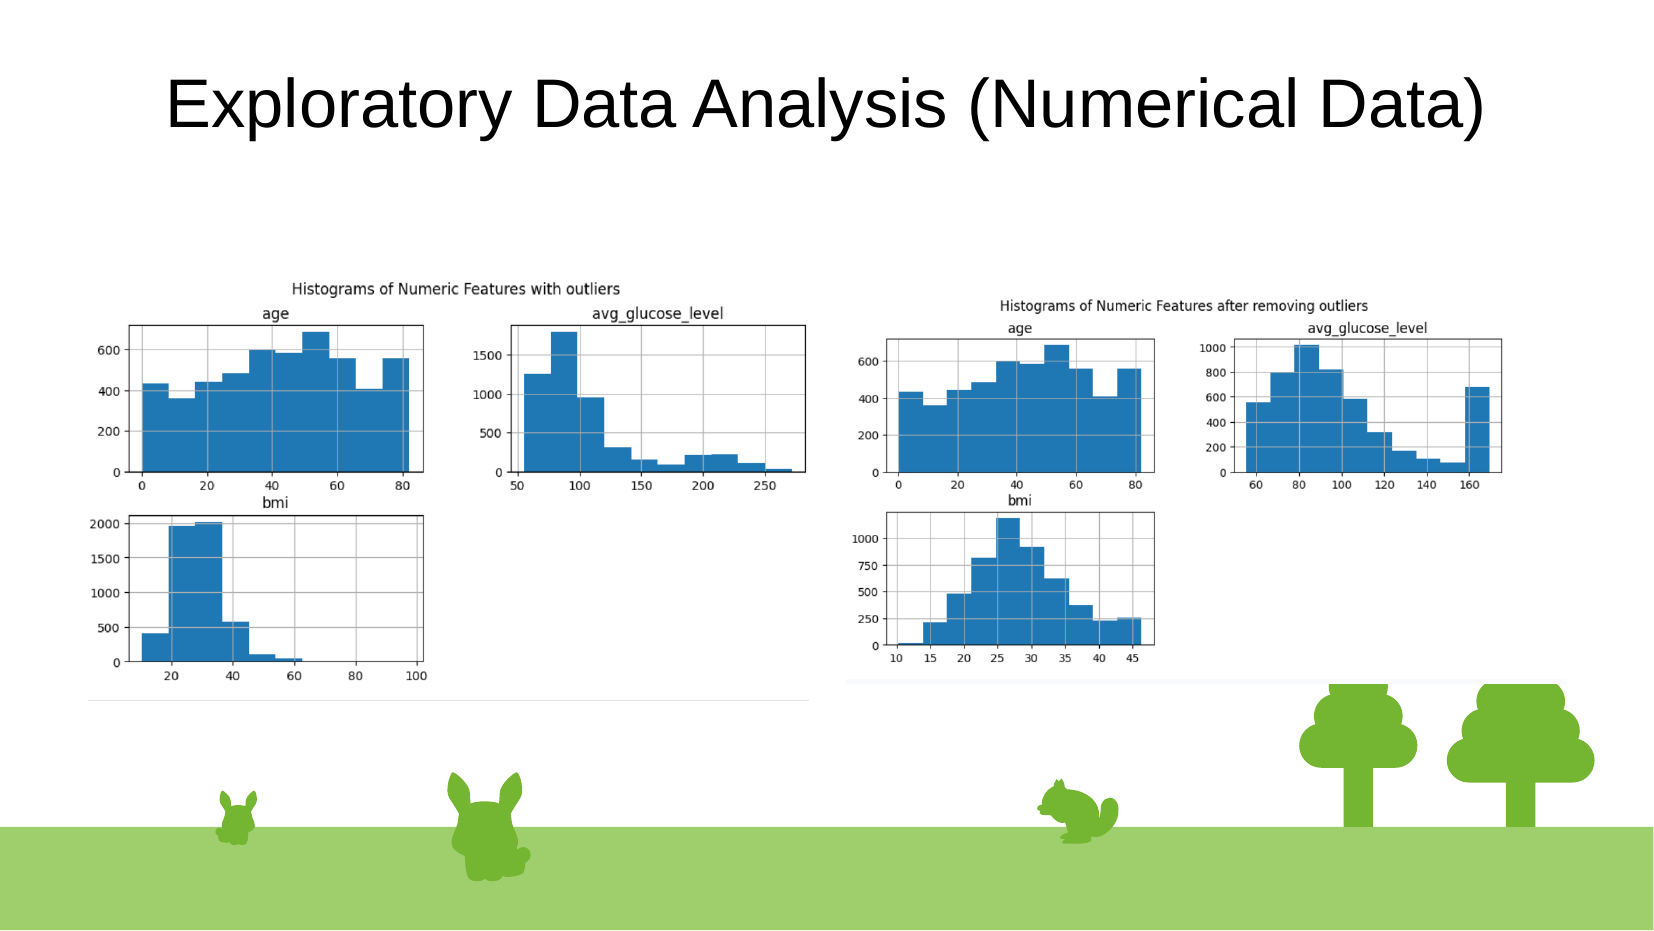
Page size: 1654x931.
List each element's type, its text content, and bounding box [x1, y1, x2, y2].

picture [88, 271, 809, 703]
title Exploratory Data Analysis (Numerical Data) [88, 29, 1565, 178]
picture [845, 290, 1566, 684]
